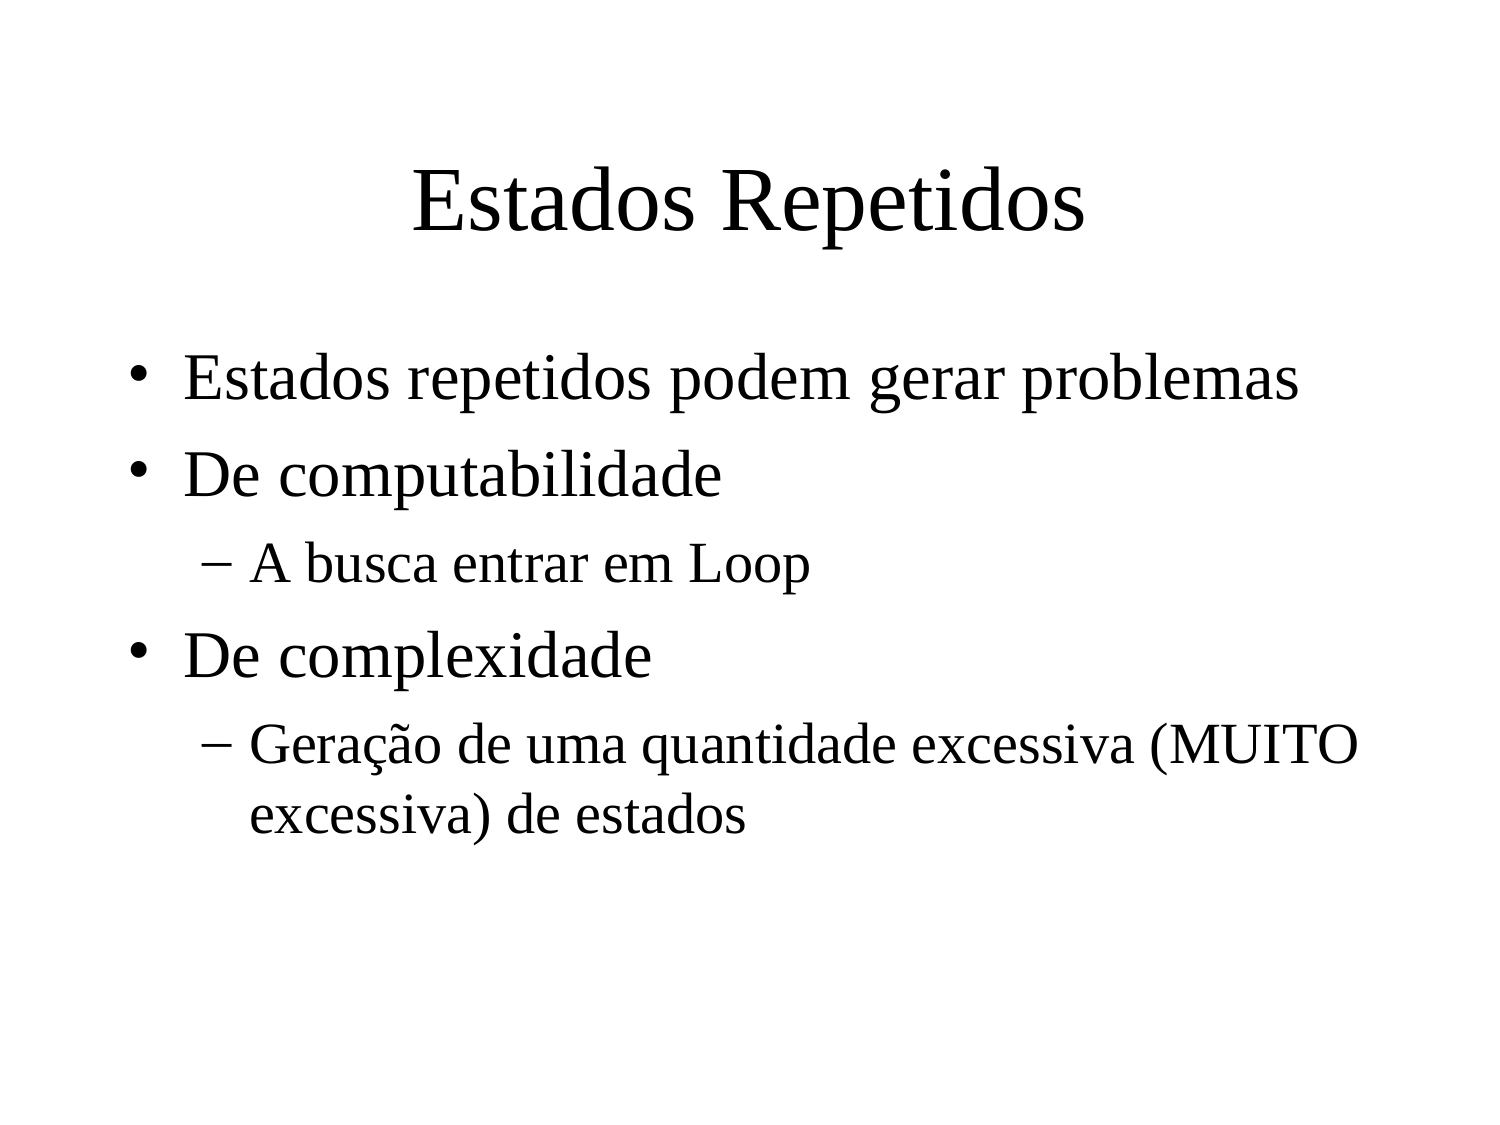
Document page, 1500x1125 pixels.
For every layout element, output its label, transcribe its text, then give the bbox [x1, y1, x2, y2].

title Estados Repetidos [112, 99, 1388, 288]
list Estados repetidos podem gerar problemas De computabilidade A busca entrar em Loop De complexidade Geração de uma quantidade excessiva (MUITO excessiva) de estados [112, 324, 1388, 1001]
